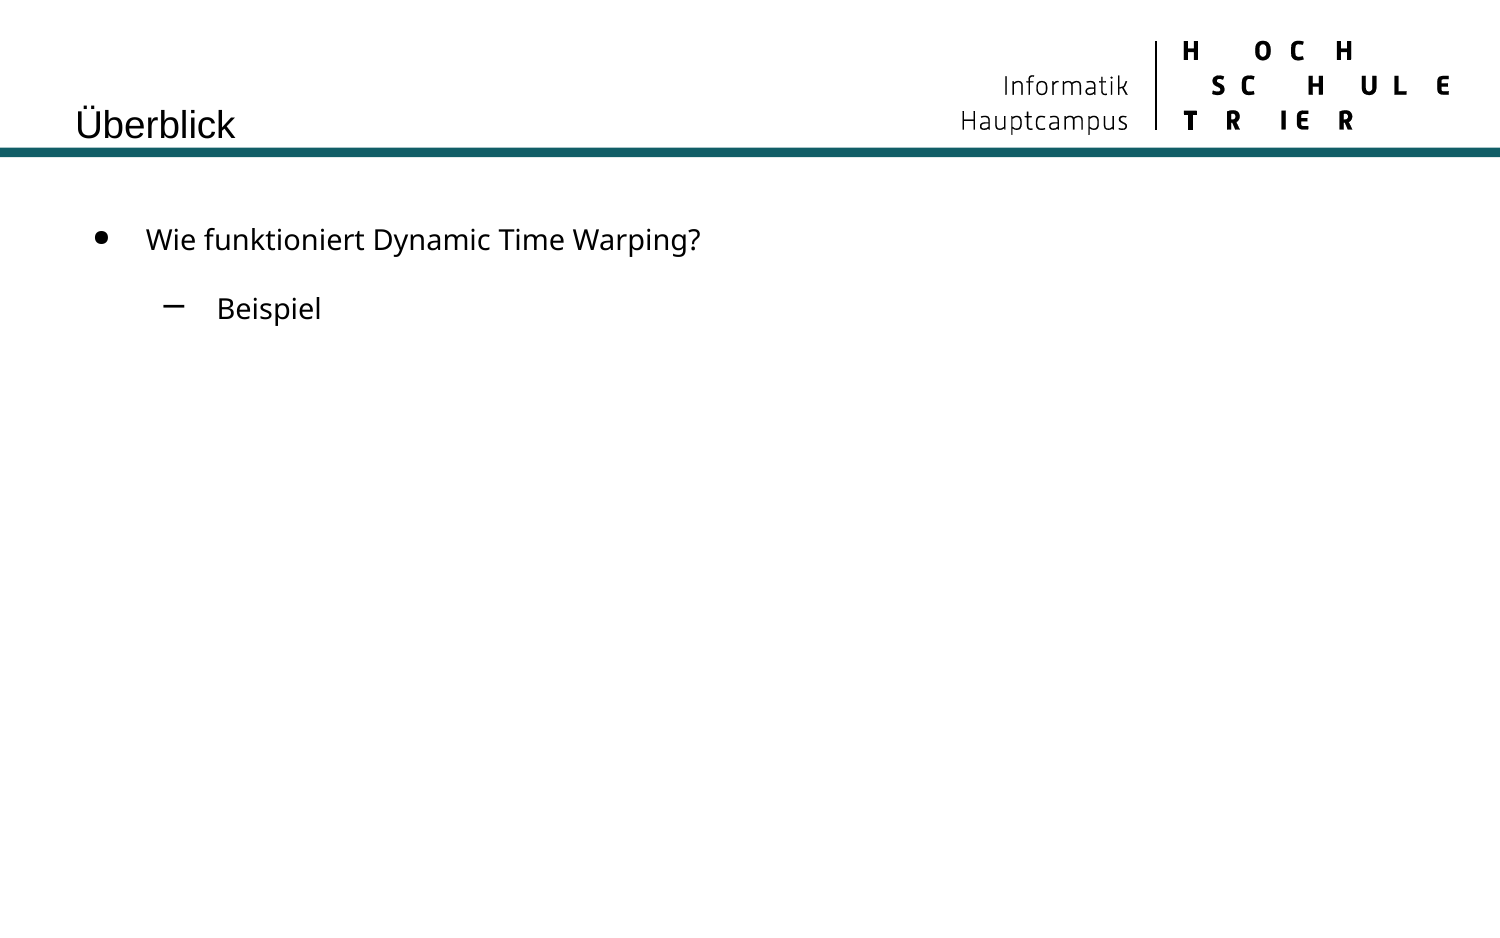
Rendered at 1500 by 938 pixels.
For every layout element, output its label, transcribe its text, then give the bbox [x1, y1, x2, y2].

title Überblick [75, 37, 1425, 194]
list Wie funktioniert Dynamic Time Warping? Beispiel [75, 219, 1425, 863]
